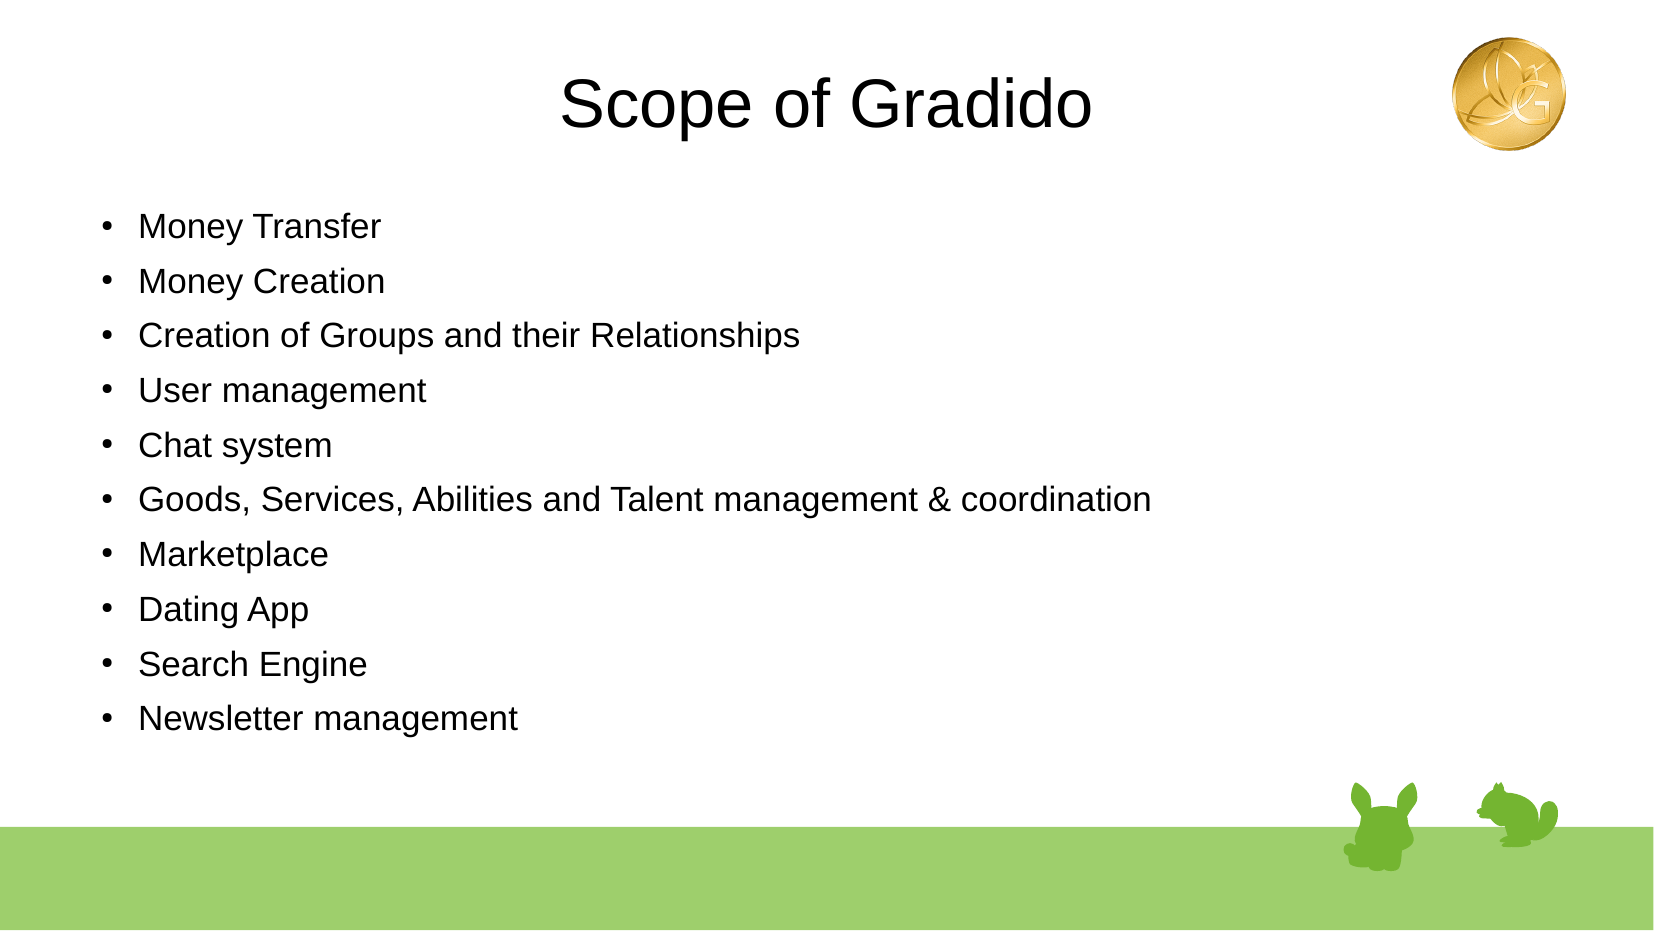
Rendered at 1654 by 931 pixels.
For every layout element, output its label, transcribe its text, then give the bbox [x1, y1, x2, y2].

title Scope of Gradido [88, 29, 1565, 178]
list Money Transfer Money Creation Creation of Groups and their Relationships User management Chat system Goods, Services, Abilities and Talent management & coordination Marketplace Dating App Search Engine Newsletter management [88, 206, 1565, 739]
picture [1452, 37, 1566, 151]
